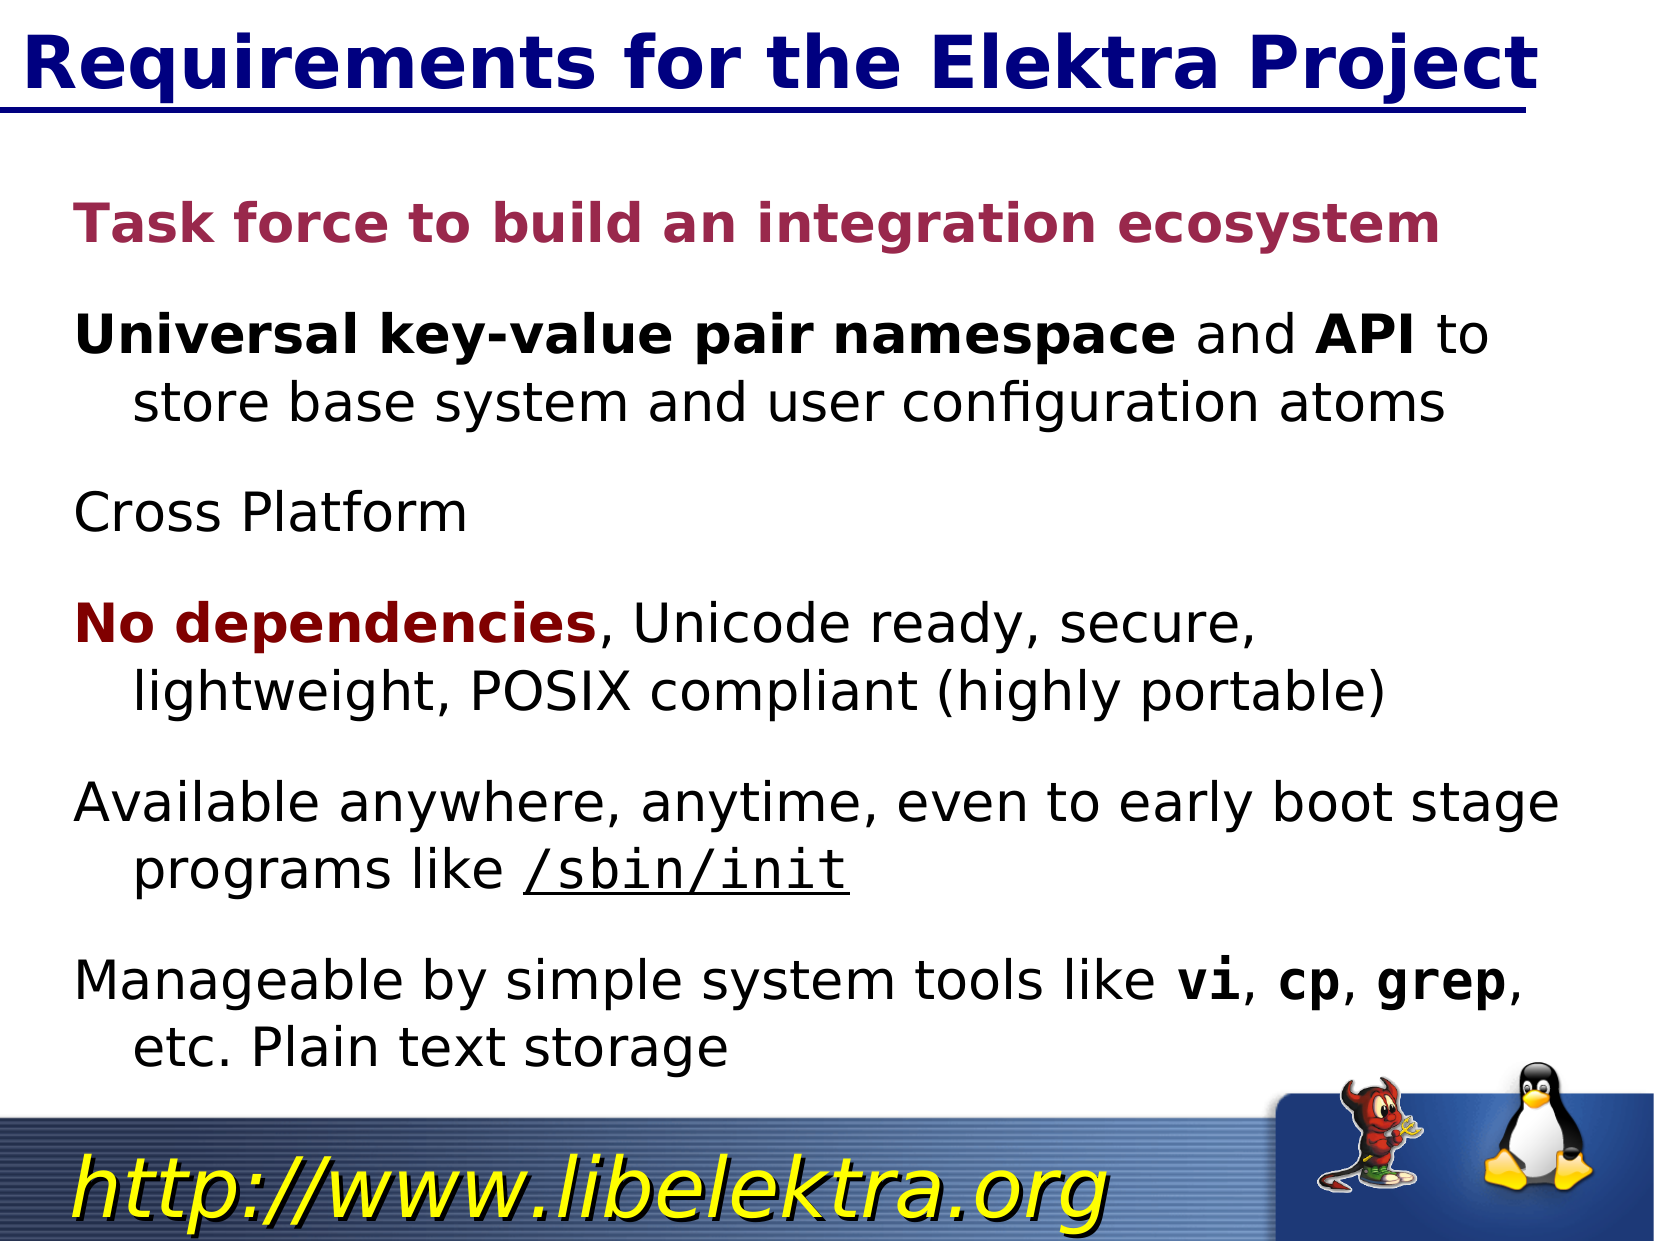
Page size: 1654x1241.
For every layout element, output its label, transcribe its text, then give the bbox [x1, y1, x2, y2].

text_box Requirements for the Elektra Project [21, 14, 1611, 110]
picture [0, 1061, 1654, 1241]
list Task force to build an integration ecosystem Universal key-value pair namespace and API to store base system and user configuration atoms Cross Platform No dependencies, Unicode ready, secure, lightweight, POSIX compliant (highly portable) Available anywhere, anytime, even to early boot stage programs like /sbin/init Manageable by simple system tools like vi, cp, grep, etc. Plain text storage [58, 180, 1596, 1084]
